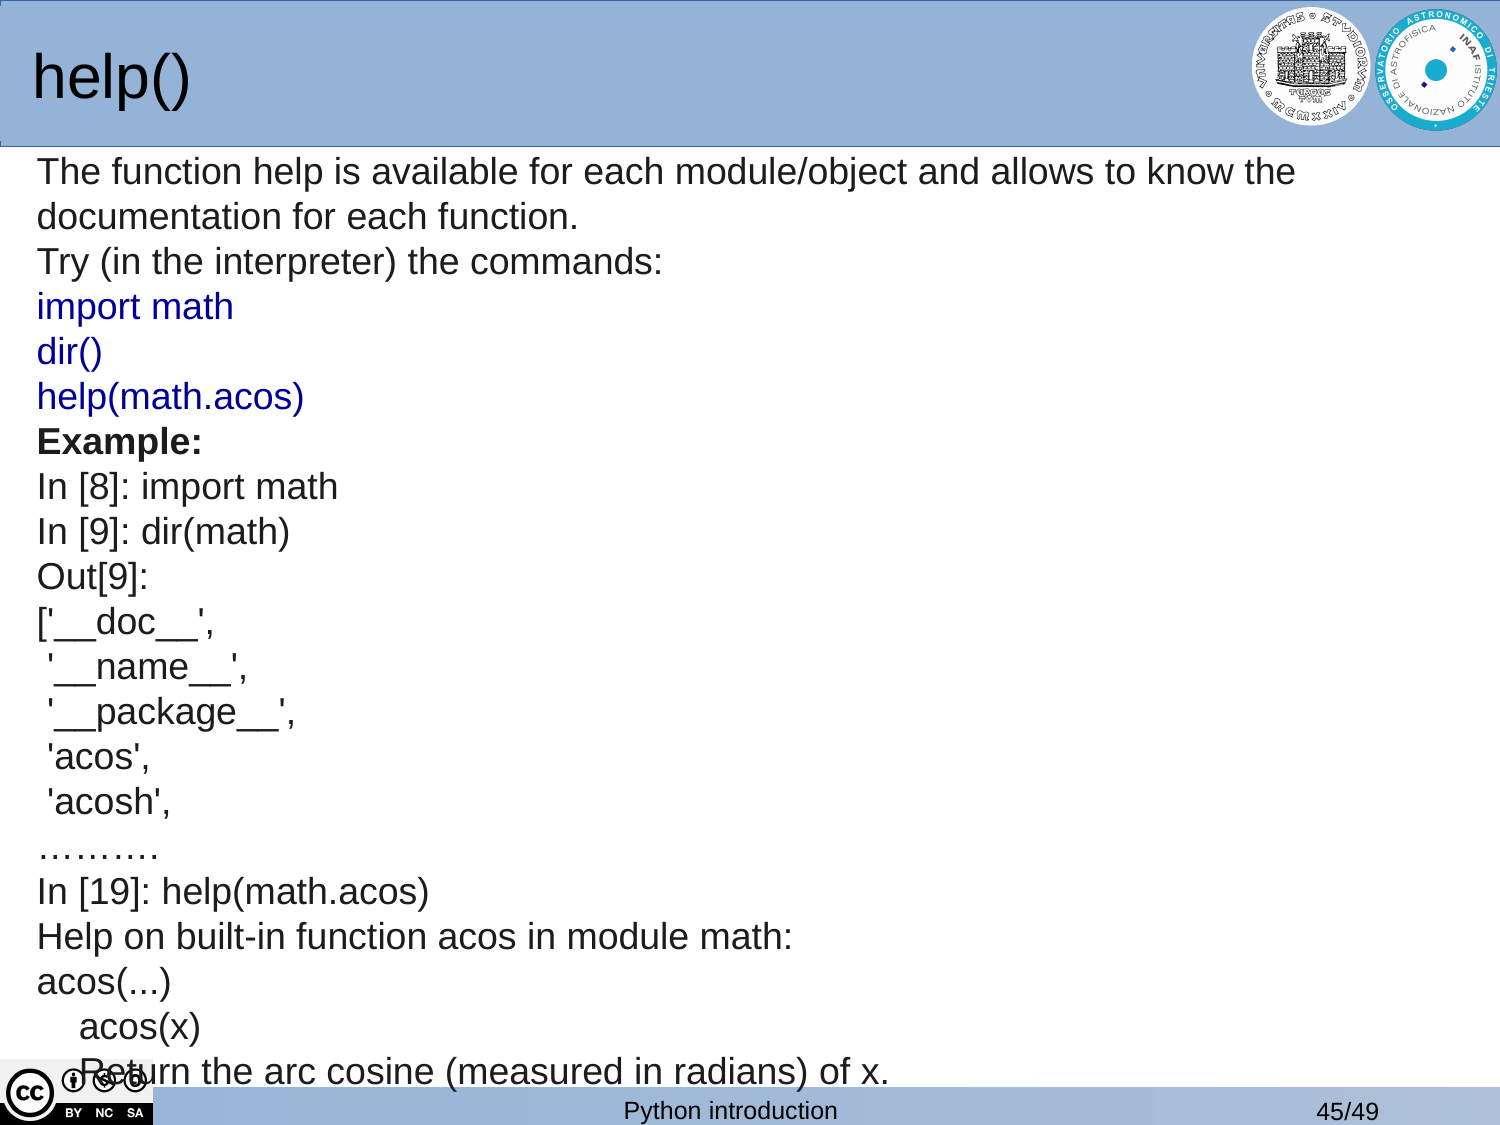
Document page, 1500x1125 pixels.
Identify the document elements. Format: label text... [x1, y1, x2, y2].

picture [1252, 0, 1500, 156]
picture [142, 1075, 151, 1082]
picture [0, 1059, 153, 1125]
text_box help() [0, 5, 1243, 141]
list The function help is available for each module/object and allows to know the documentation for each function. Try (in the interpreter) the commands: import math dir() help(math.acos) Example: In [8]: import math In [9]: dir(math) Out[9]: ['__doc__', '__name__', '__package__', 'acos', 'acosh', ………. In [19]: help(math.acos) Help on built-in function acos in module math: acos(...) acos(x) Return the arc cosine (measured in radians) of x. [21, 138, 1455, 1075]
